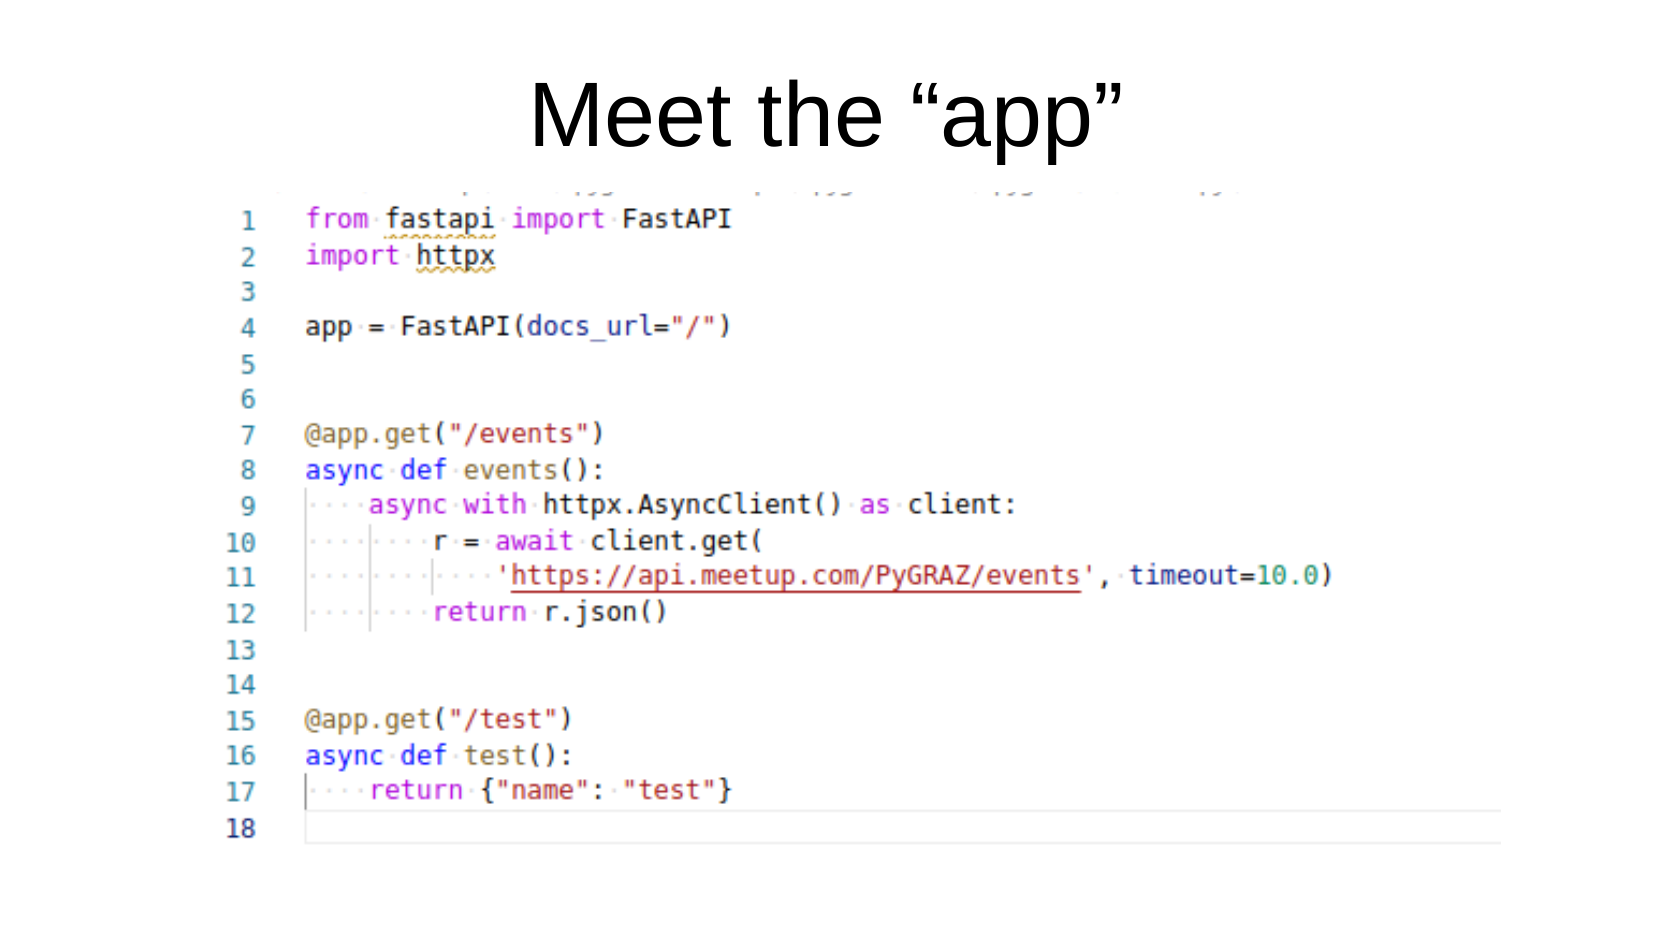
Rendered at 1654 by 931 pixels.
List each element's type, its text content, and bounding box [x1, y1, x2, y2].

picture [187, 192, 1501, 922]
title Meet the “app” [82, 37, 1571, 193]
